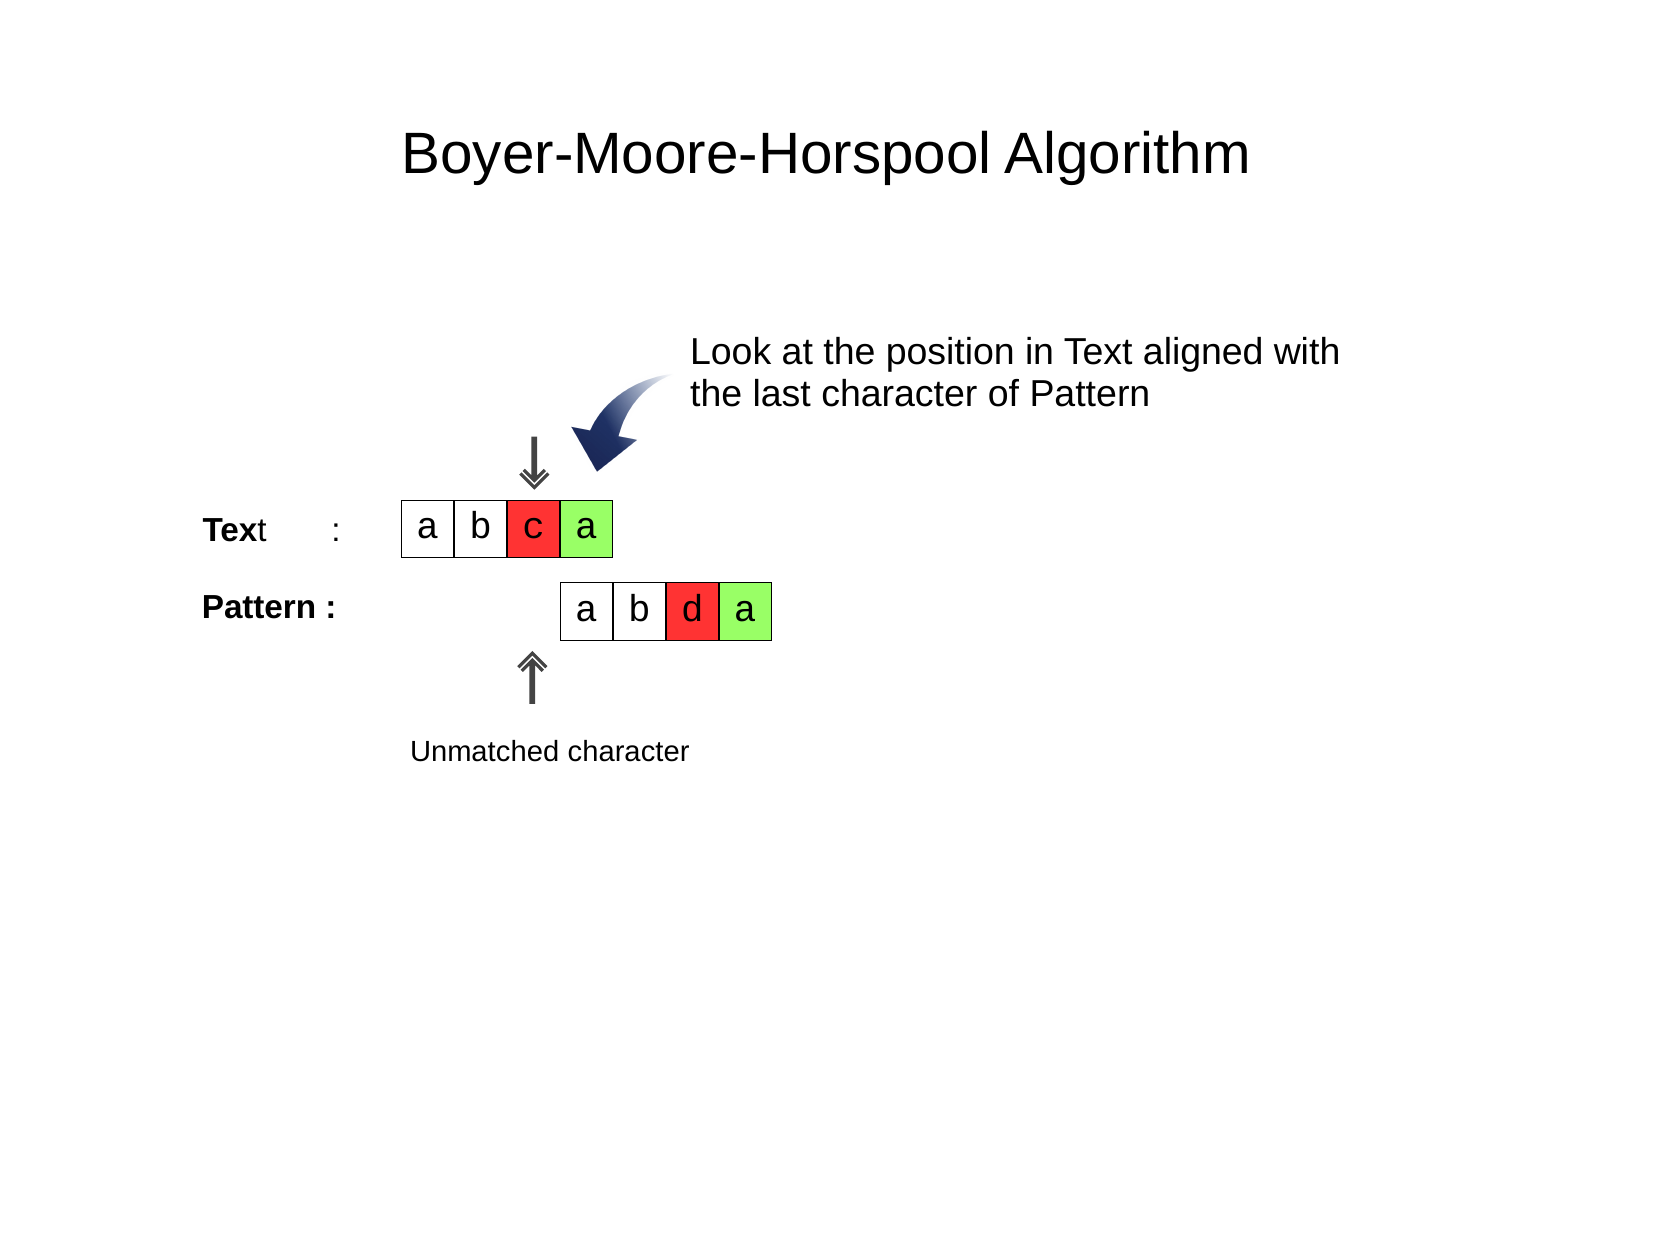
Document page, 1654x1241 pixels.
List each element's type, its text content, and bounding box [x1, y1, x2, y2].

text_box b [613, 582, 666, 638]
text_box a [560, 582, 613, 638]
text_box a [401, 500, 454, 555]
text_box Pattern : [184, 577, 355, 636]
picture [516, 650, 548, 705]
text_box [82, 290, 1571, 1010]
text_box Unmatched character [392, 724, 709, 779]
text_box a [719, 582, 772, 638]
text_box c [507, 500, 560, 555]
text_box Look at the position in Text aligned with the last character of Pattern [672, 320, 1359, 426]
text_box a [578, 518, 596, 538]
text_box Text : [184, 501, 359, 560]
text_box d [666, 582, 719, 638]
text_box b [454, 500, 507, 555]
picture [566, 366, 682, 479]
title Boyer-Moore-Horspool Algorithm [82, 49, 1571, 257]
picture [518, 436, 550, 491]
